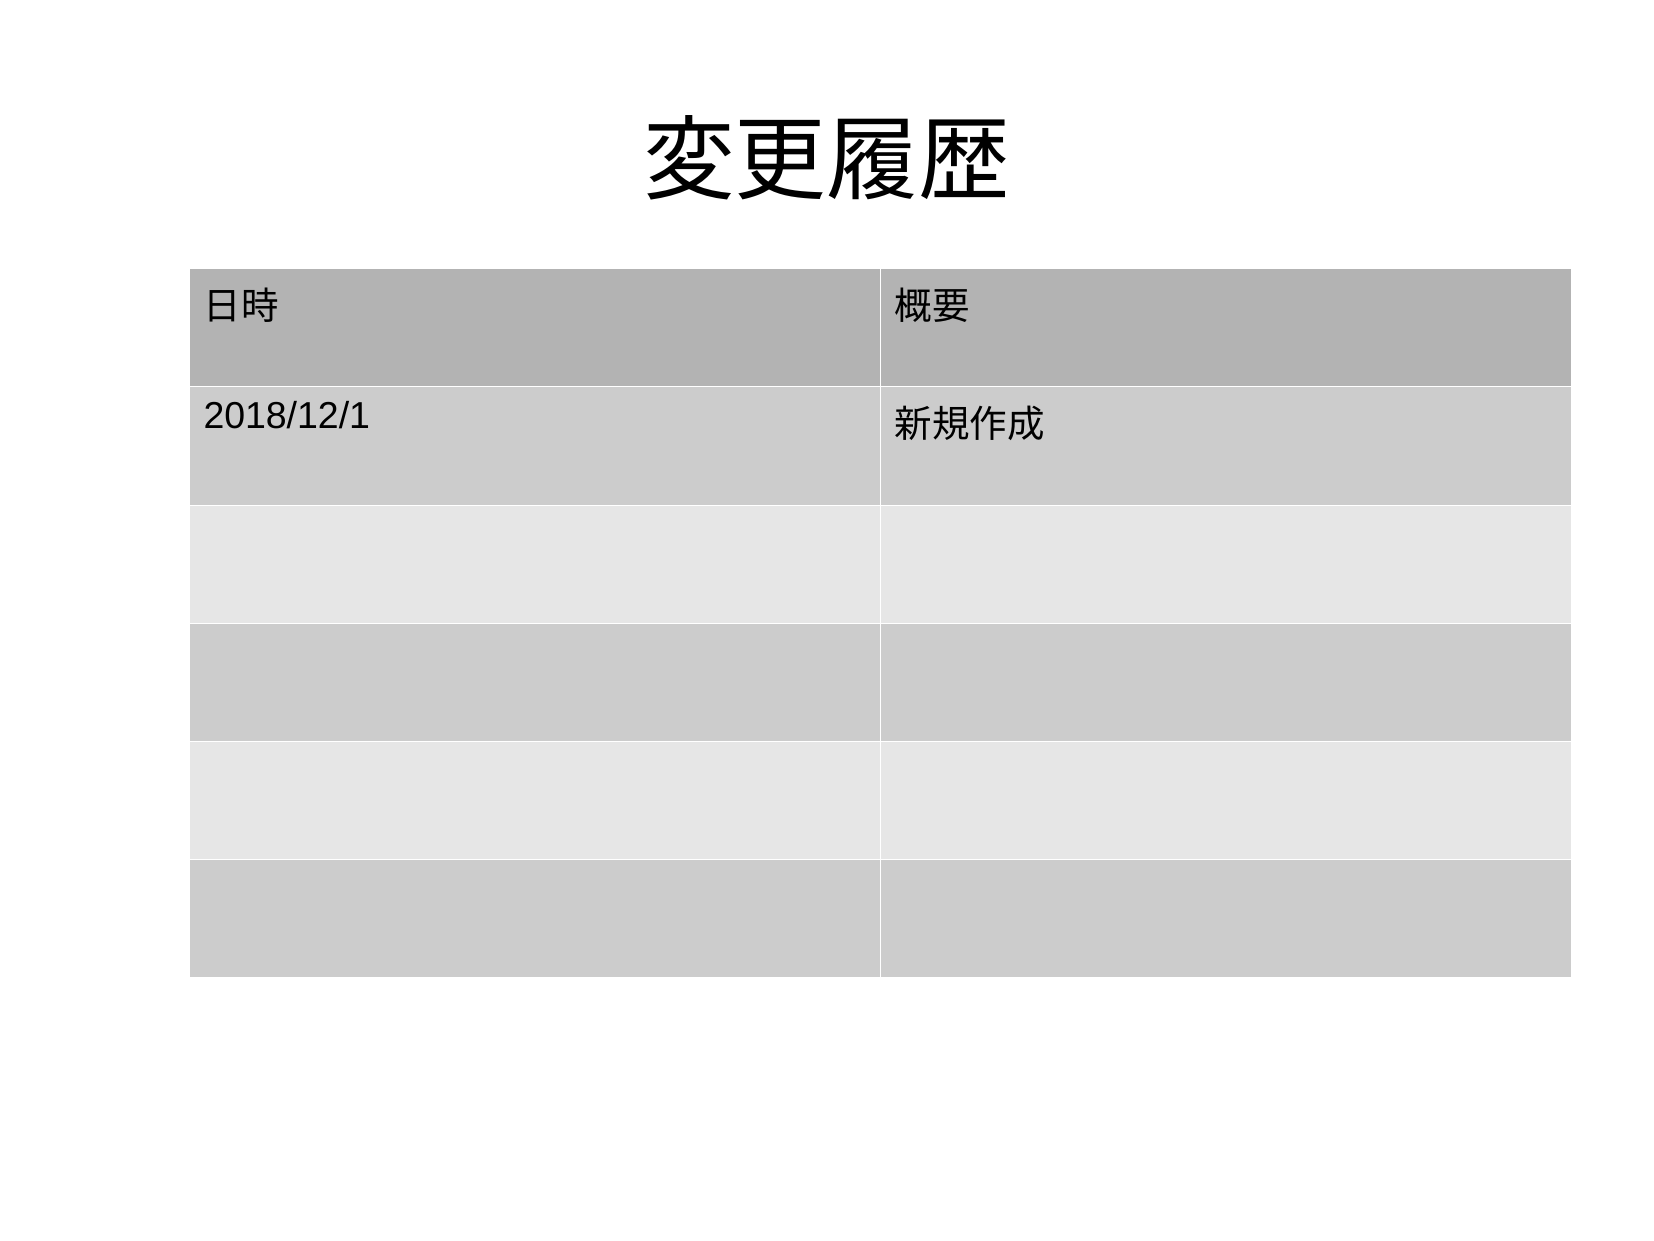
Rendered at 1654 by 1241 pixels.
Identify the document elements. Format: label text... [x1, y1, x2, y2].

table_cell [190, 742, 880, 859]
table_cell [190, 624, 880, 741]
table_cell [881, 506, 1571, 623]
table_cell [881, 860, 1571, 977]
table_cell [881, 624, 1571, 741]
title 変更履歴 [82, 49, 1571, 257]
table_cell 2018/12/1 [190, 387, 880, 505]
subtitle [82, 290, 1571, 1010]
table_cell 新規作成 [881, 387, 1571, 505]
table_header 日時 [190, 269, 880, 386]
table_cell [190, 506, 880, 623]
table_header 概要 [881, 269, 1571, 386]
table_cell [881, 742, 1571, 859]
table_cell [190, 860, 880, 977]
